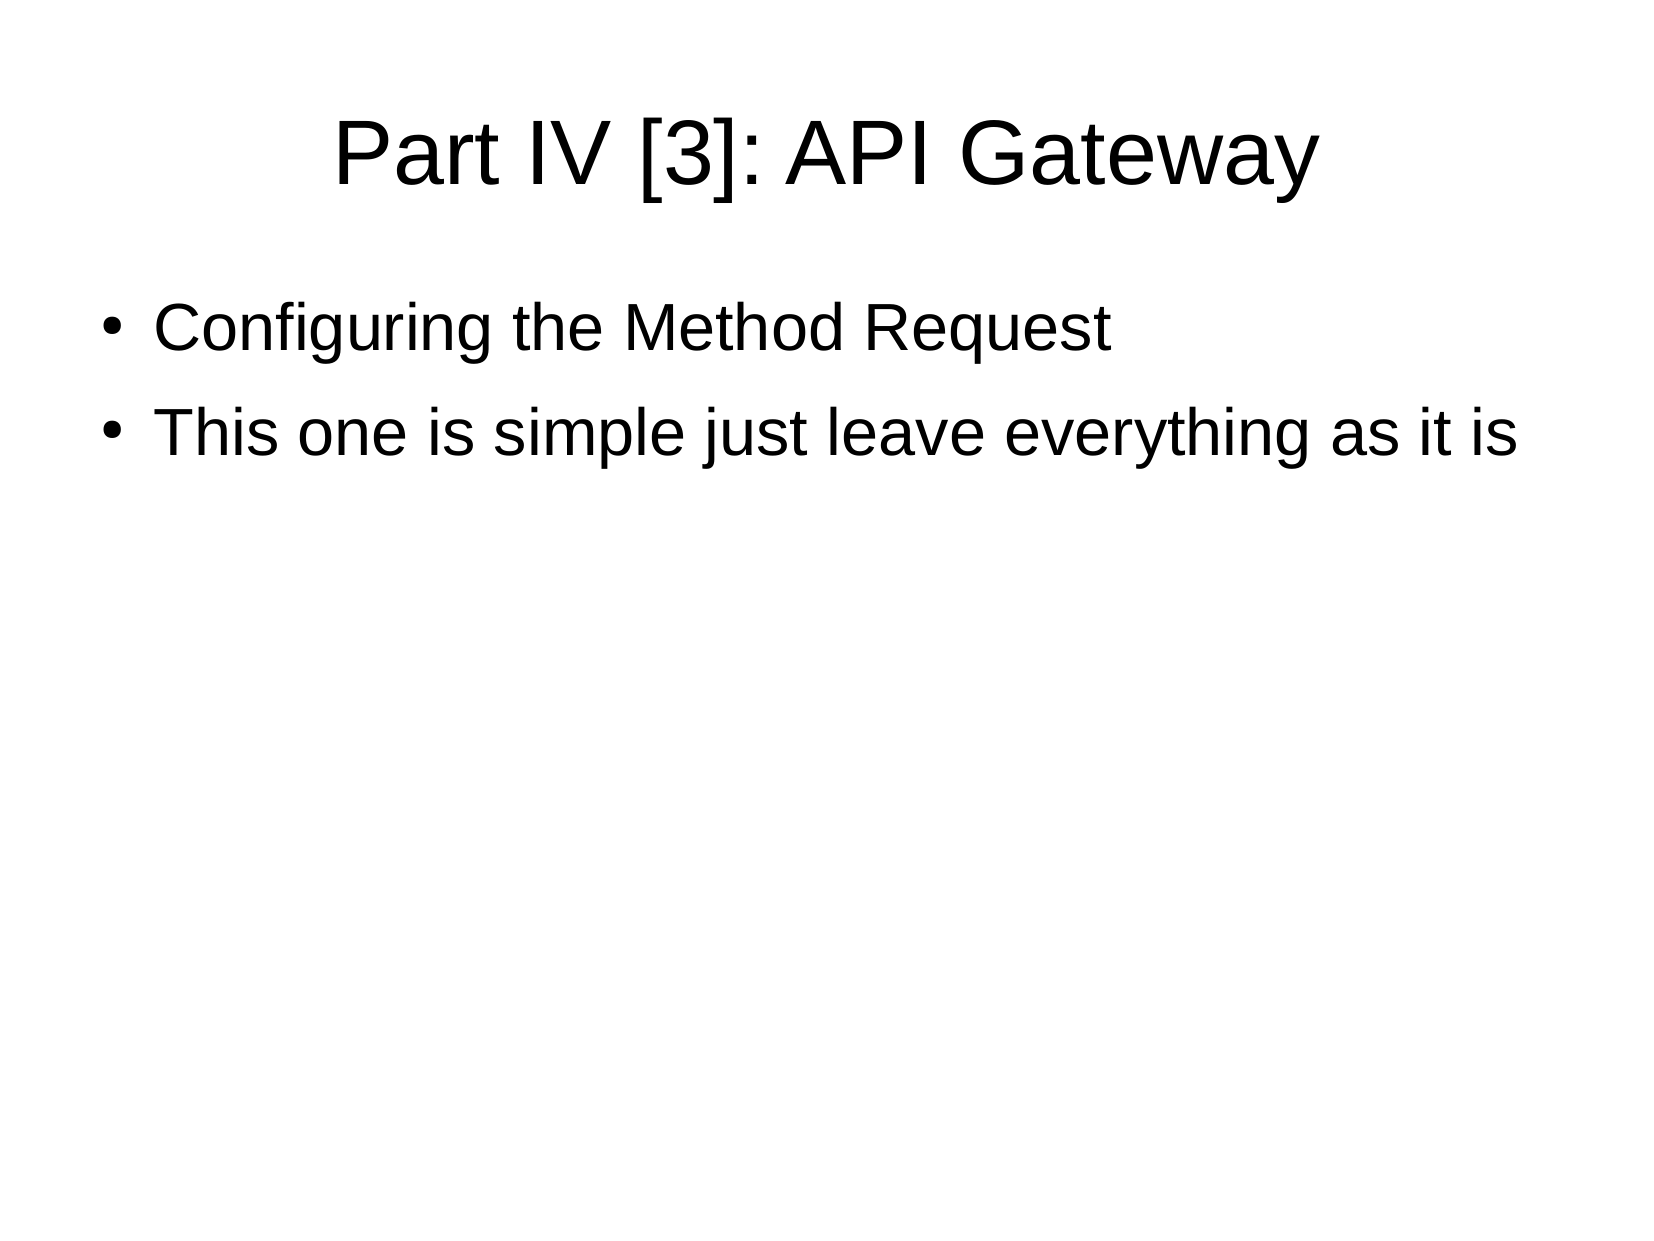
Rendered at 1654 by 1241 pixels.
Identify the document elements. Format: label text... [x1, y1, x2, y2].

list Configuring the Method Request This one is simple just leave everything as it is [82, 290, 1571, 1010]
title Part IV [3]: API Gateway [82, 49, 1571, 257]
